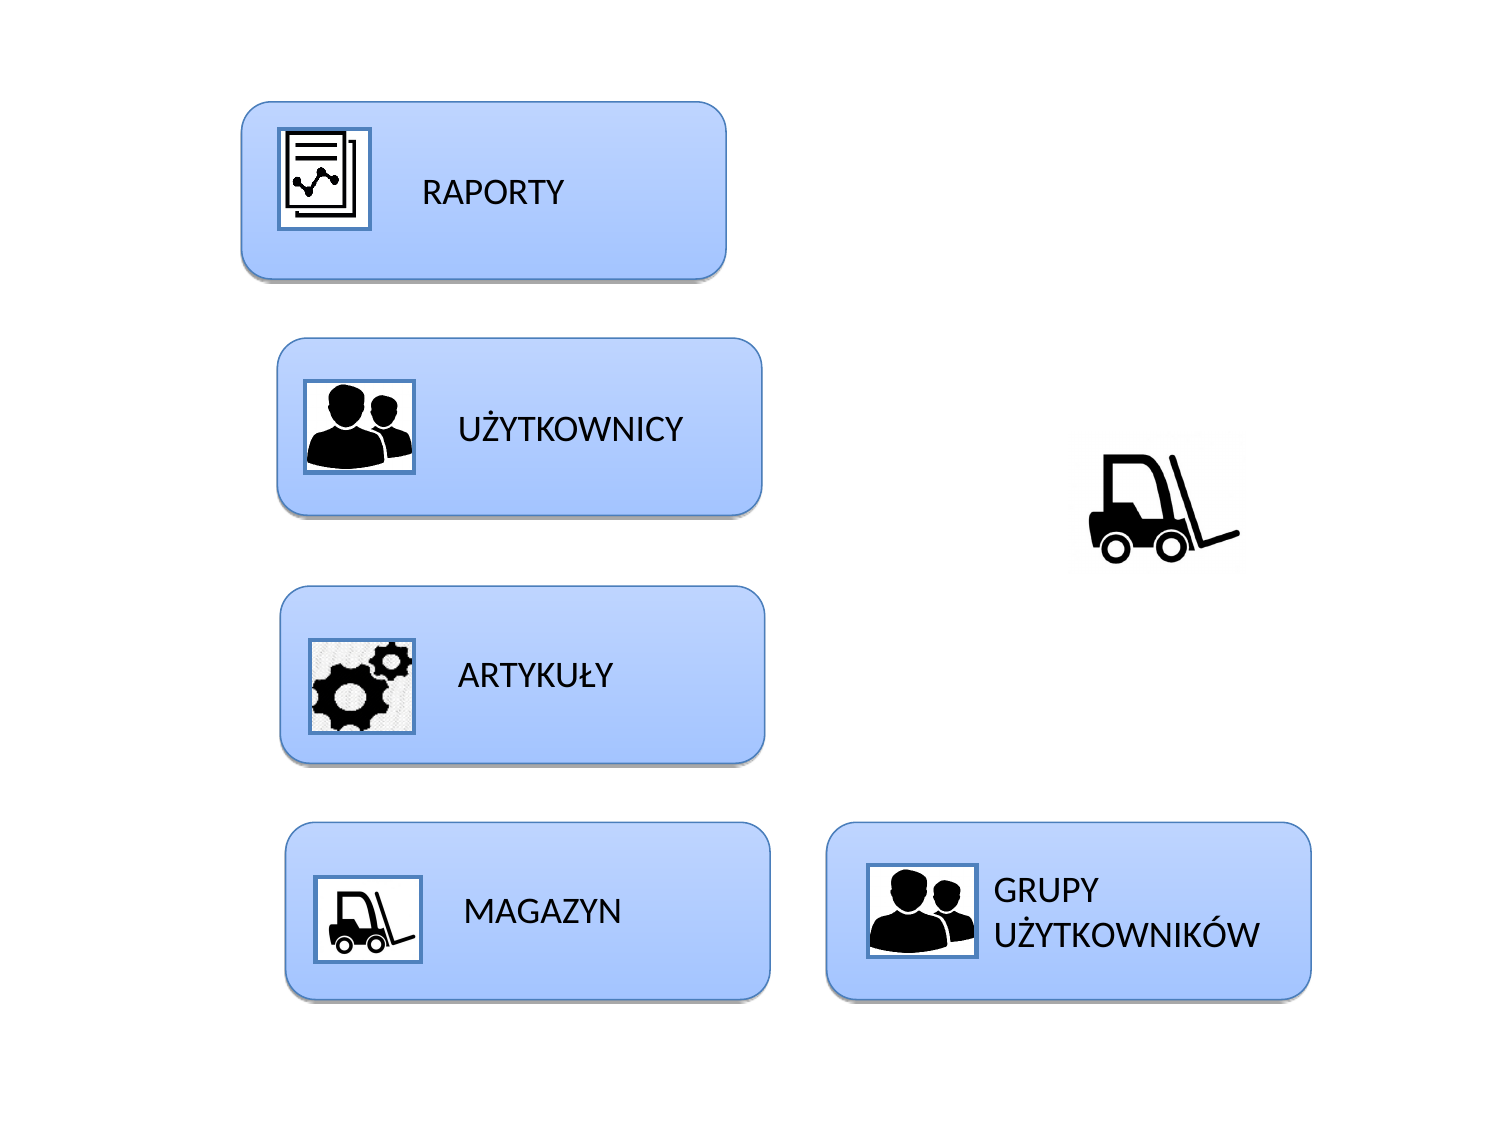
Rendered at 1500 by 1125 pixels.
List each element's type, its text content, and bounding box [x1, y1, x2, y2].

picture [280, 130, 369, 228]
text_box [280, 586, 765, 764]
text_box [826, 822, 1312, 1000]
picture [307, 382, 412, 471]
picture [317, 878, 419, 960]
text_box ARTYKUŁY [442, 642, 810, 703]
picture [312, 642, 413, 732]
picture [1068, 431, 1246, 574]
text_box [285, 822, 771, 1000]
text_box [277, 338, 762, 516]
picture [869, 867, 975, 955]
text_box UŻYTKOWNICY [442, 396, 810, 457]
text_box [241, 101, 727, 280]
text_box RAPORTY [407, 160, 774, 221]
text_box MAGAZYN [448, 878, 815, 940]
text_box GRUPY UŻYTKOWNIKÓW [978, 857, 1345, 964]
